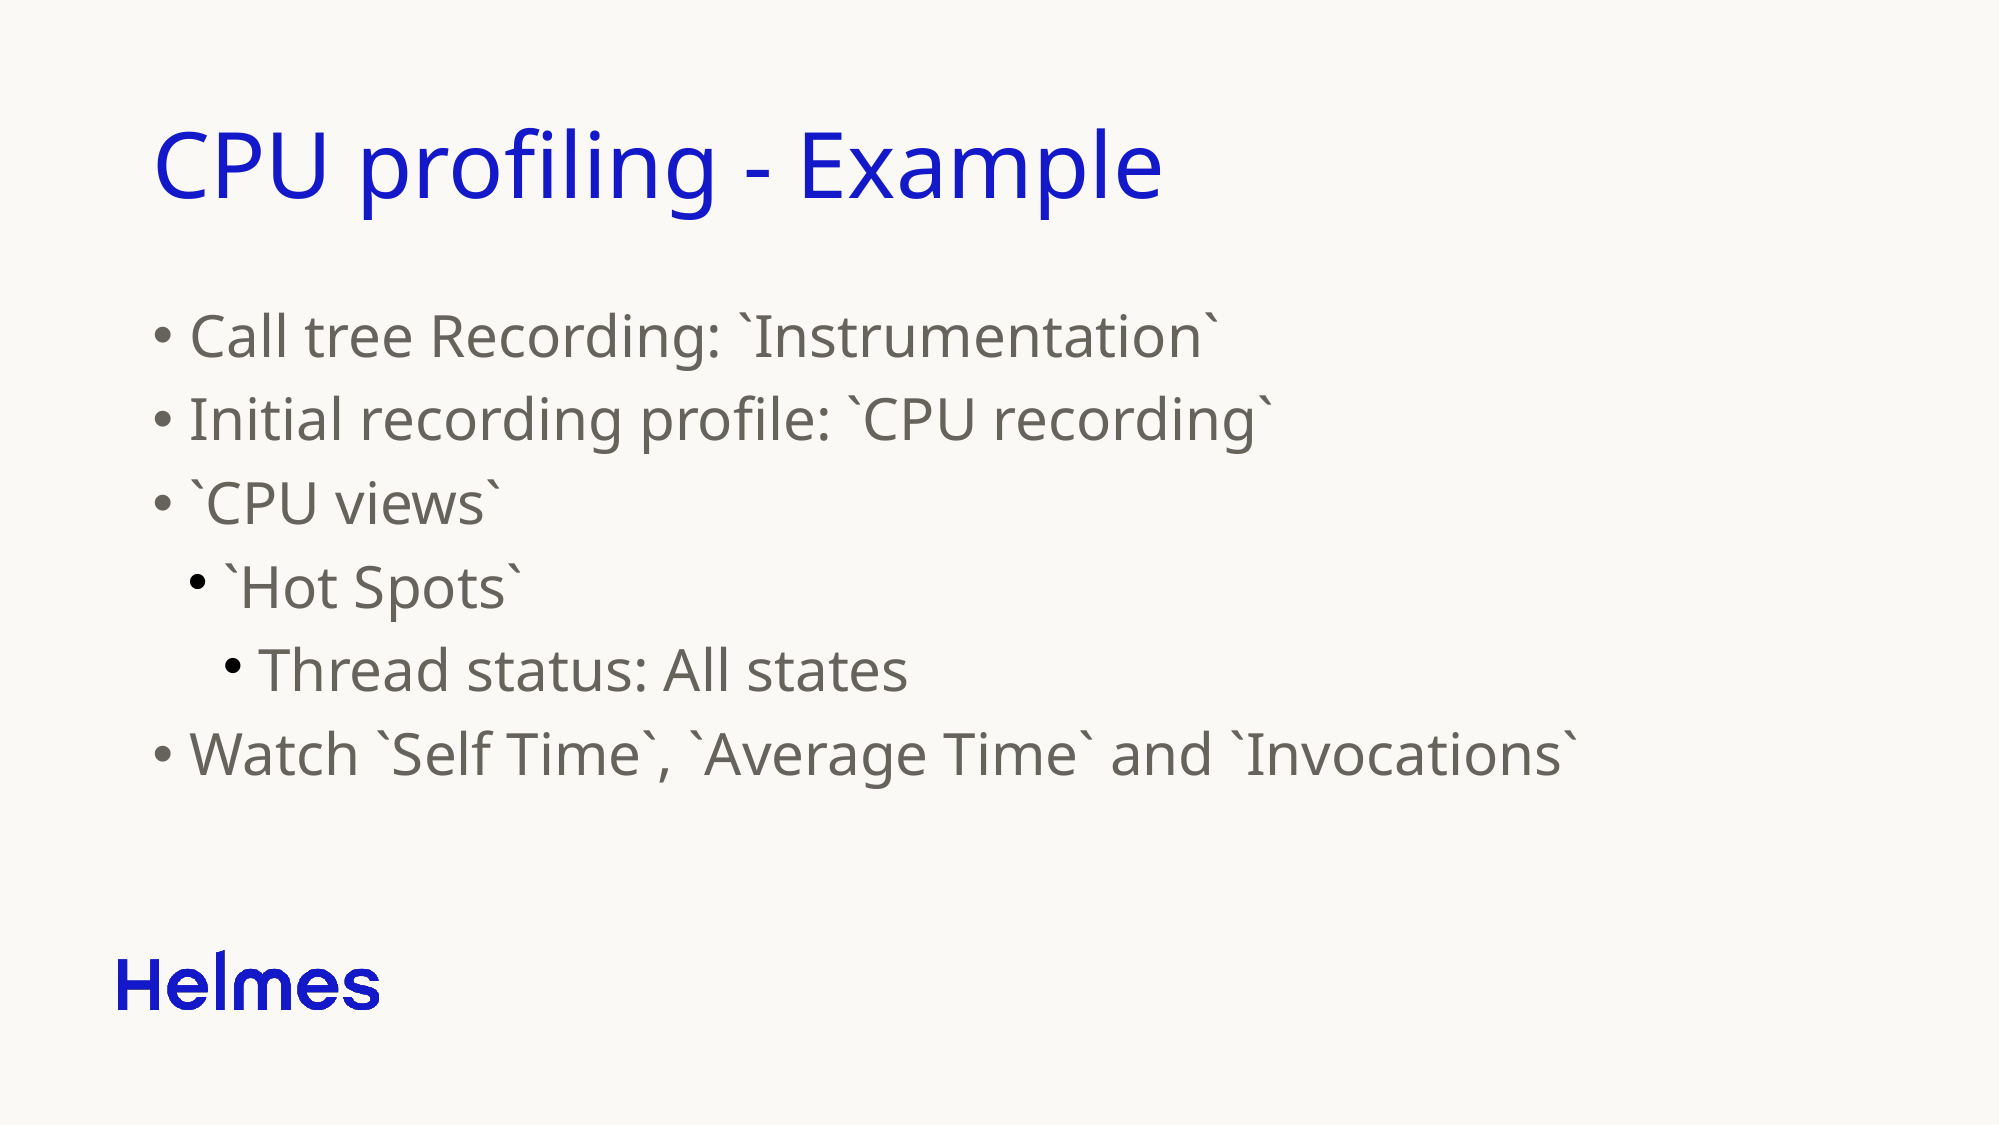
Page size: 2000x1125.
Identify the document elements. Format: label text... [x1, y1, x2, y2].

picture [118, 950, 379, 1010]
text_box CPU profiling - Example [137, 59, 1862, 277]
text_box Call tree Recording: `Instrumentation` Initial recording profile: `CPU recording` `CPU views` `Hot Spots` Thread status: All states Watch `Self Time`, `Average Time` and `Invocations` [137, 299, 1862, 1013]
